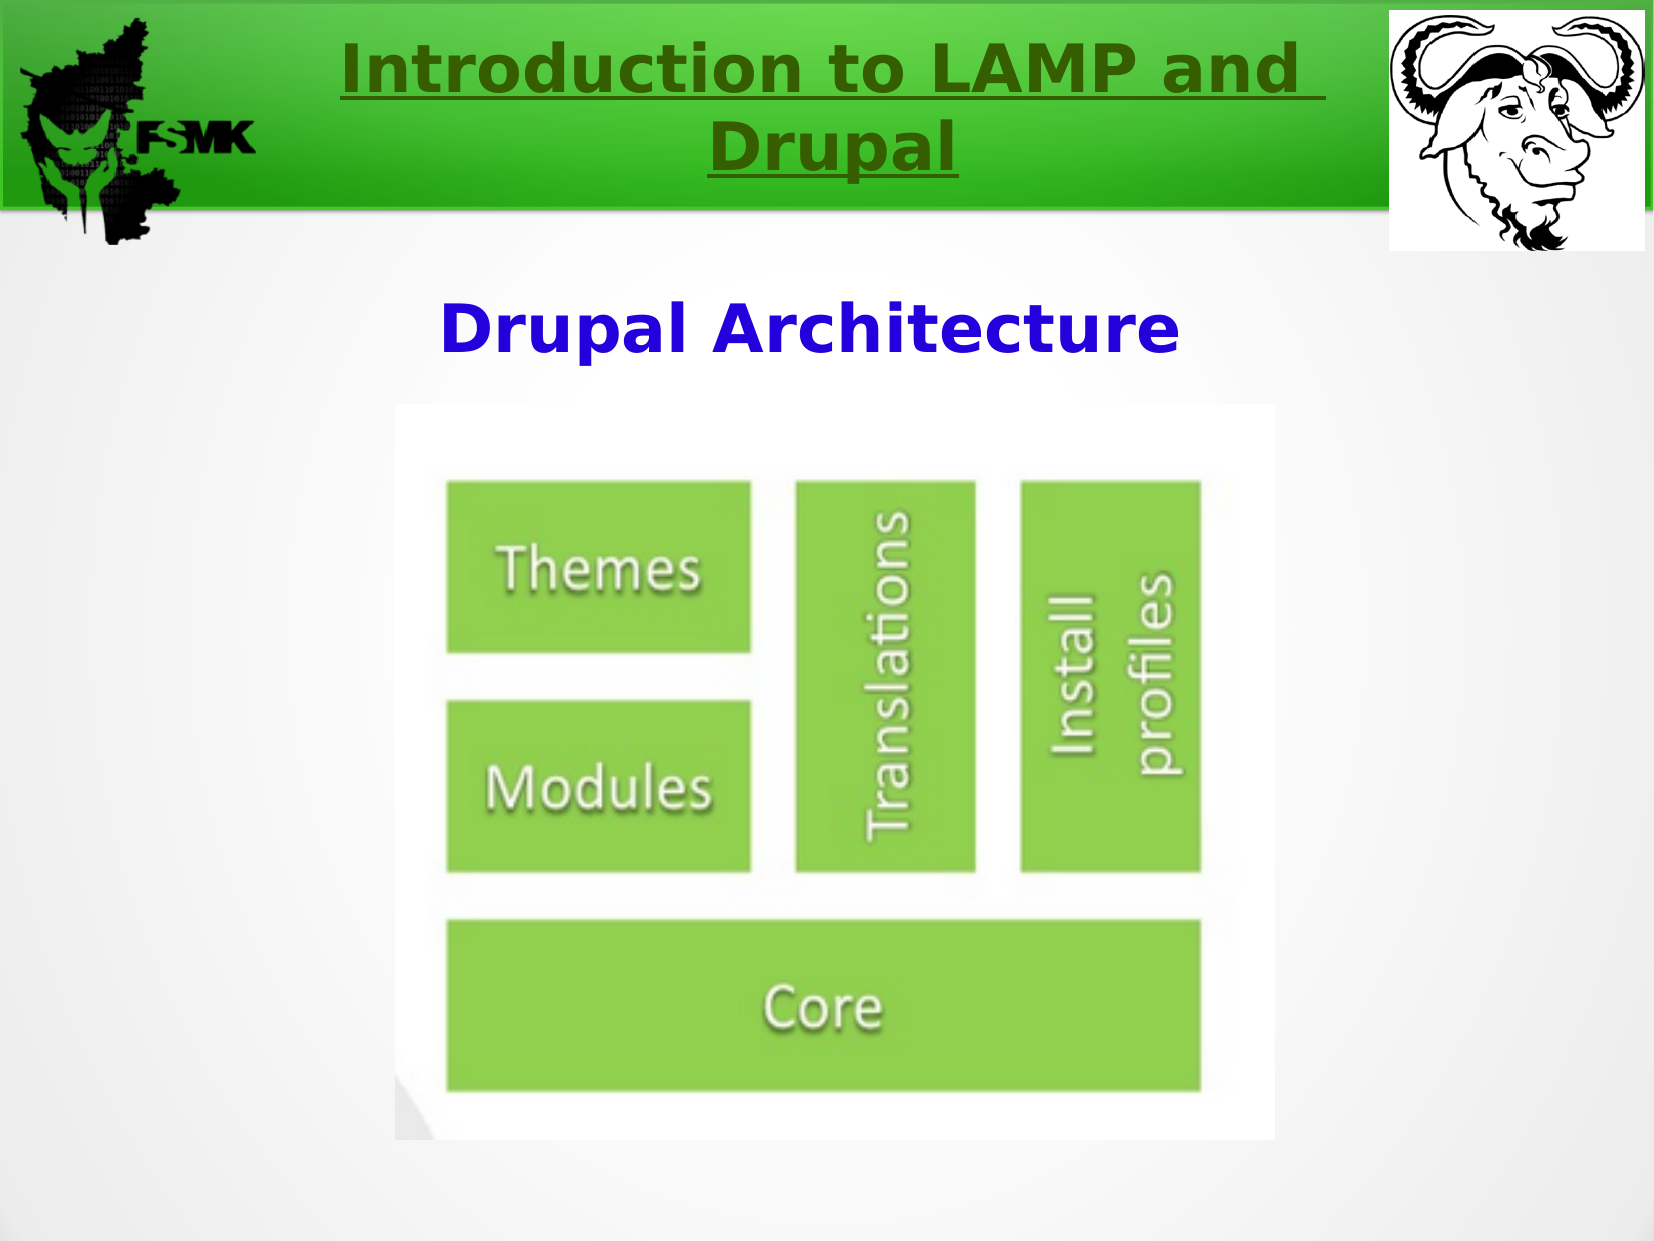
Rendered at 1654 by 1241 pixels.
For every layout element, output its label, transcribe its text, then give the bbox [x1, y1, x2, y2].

picture [395, 404, 1275, 1141]
text_box Drupal Architecture [82, 0, 1538, 715]
picture [3, 2, 82, 259]
picture [1538, 10, 1645, 251]
